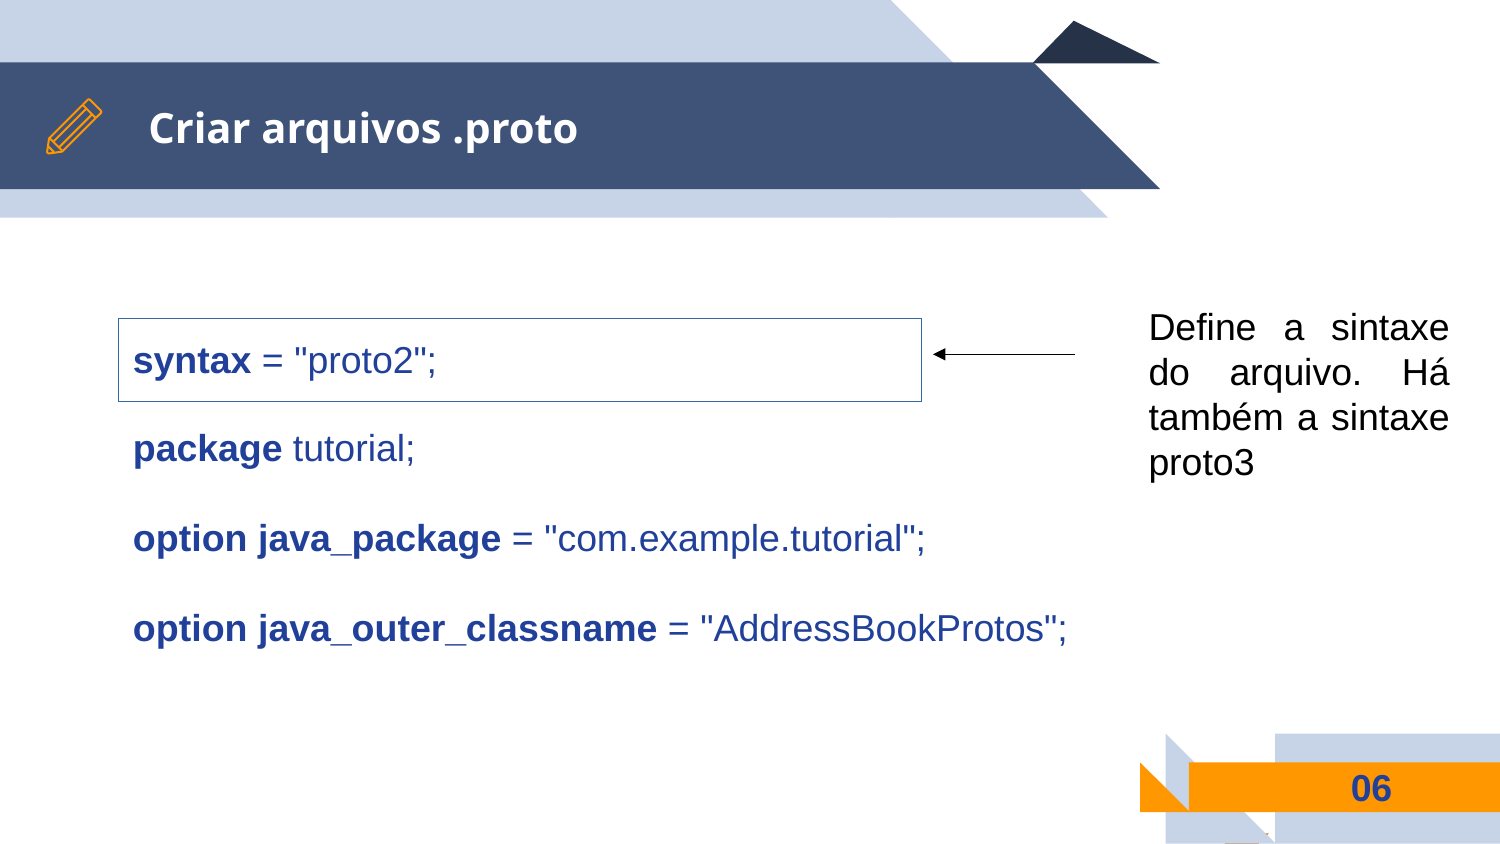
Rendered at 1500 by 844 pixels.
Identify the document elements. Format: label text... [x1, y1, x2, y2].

text_box Criar arquivos .proto [133, 64, 1035, 190]
text_box Define a sintaxe do arquivo. Há também a sintaxe proto3 [1133, 295, 1465, 394]
text_box package tutorial; option java_package = "com.example.tutorial"; option java_outer_classname = "AddressBookProtos"; [118, 236, 1181, 625]
text_box syntax = "proto2"; [118, 318, 922, 402]
text_box 06 [1249, 760, 1494, 813]
